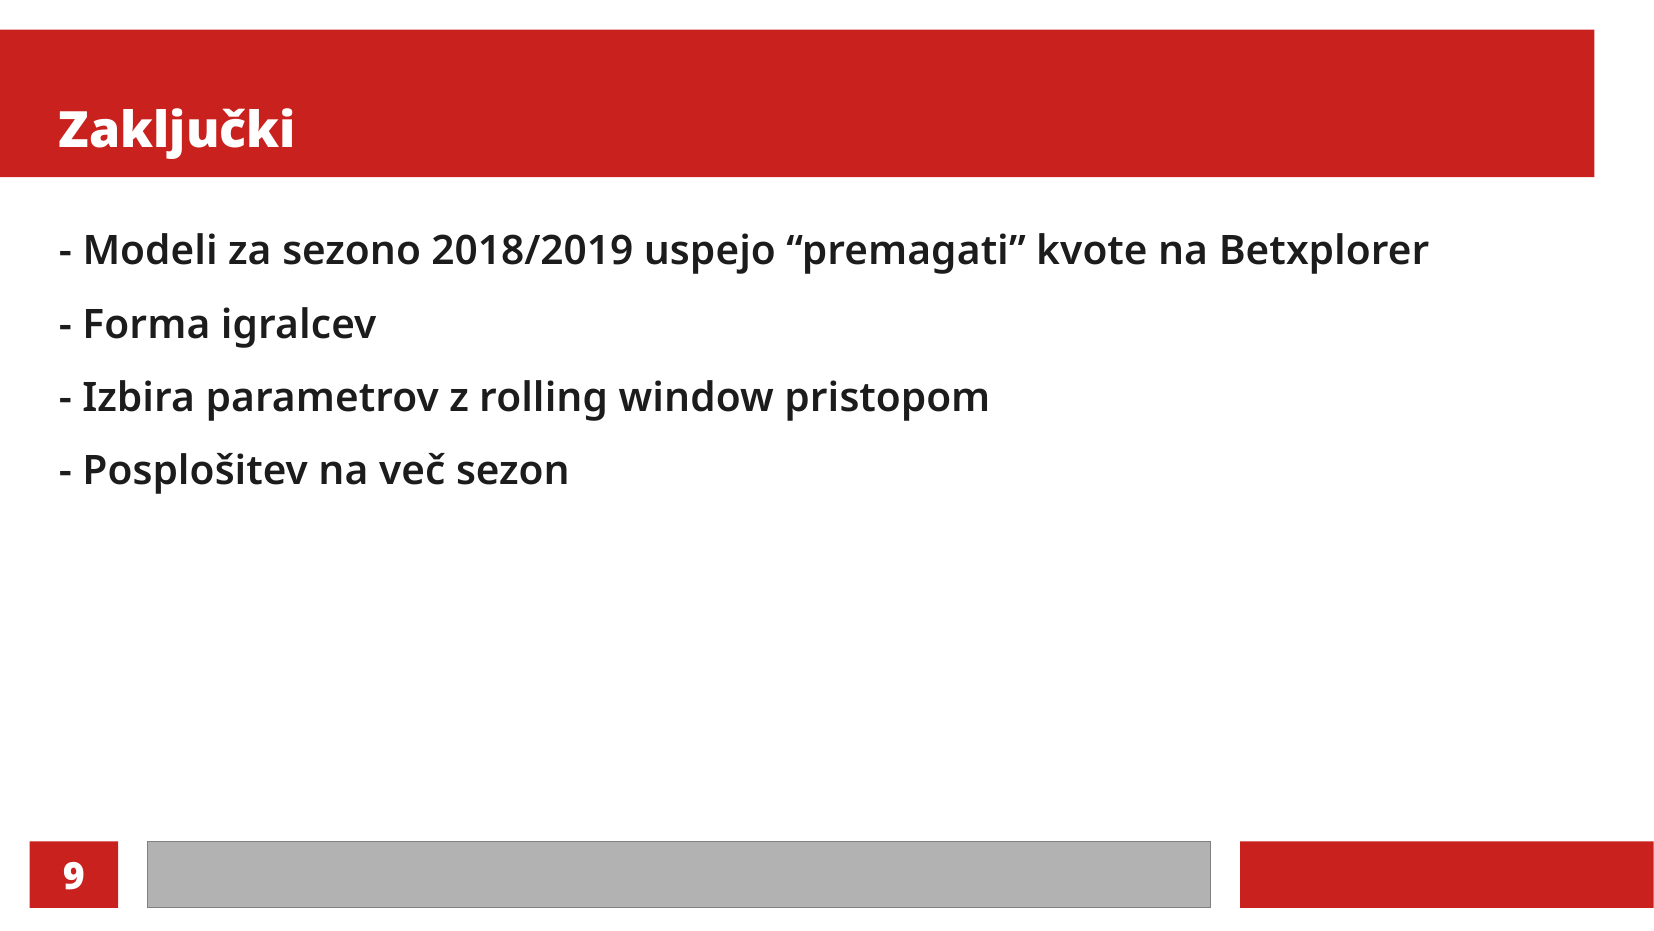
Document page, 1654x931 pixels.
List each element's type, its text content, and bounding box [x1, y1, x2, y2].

list - Modeli za sezono 2018/2019 uspejo “premagati” kvote na Betxplorer - Forma igralcev - Izbira parametrov z rolling window pristopom - Posplošitev na več sezon [59, 221, 1565, 798]
title Zaključki [59, 44, 1595, 163]
